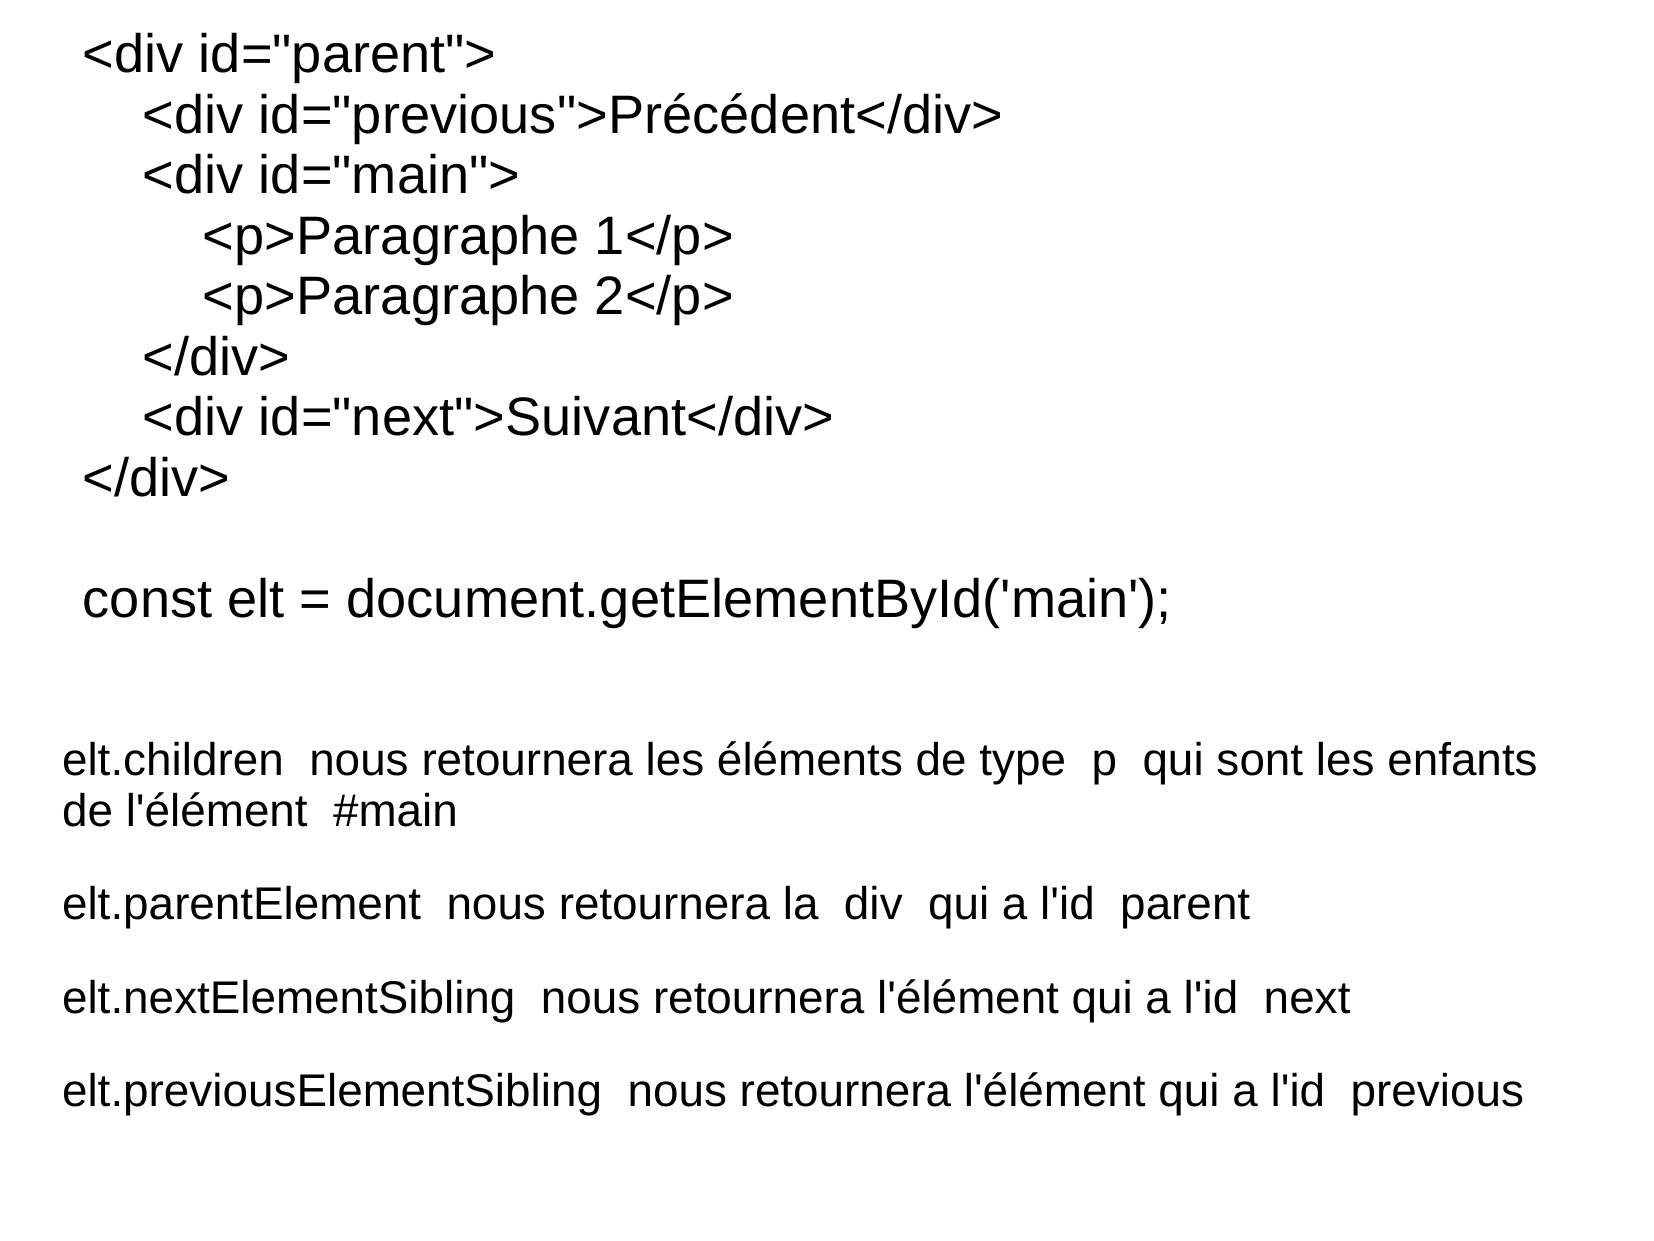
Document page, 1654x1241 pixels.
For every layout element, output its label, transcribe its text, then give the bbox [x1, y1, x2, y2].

title <div id="parent"> <div id="previous">Précédent</div> <div id="main"> <p>Paragraphe 1</p> <p>Paragraphe 2</p> </div> <div id="next">Suivant</div> </div> const elt = document.getElementById('main'); [82, 23, 1571, 629]
text_box elt.children nous retournera les éléments de type p qui sont les enfants de l'élément #main elt.parentElement nous retournera la div qui a l'id parent elt.nextElementSibling nous retournera l'élément qui a l'id next elt.previousElementSibling nous retournera l'élément qui a l'id previous [47, 726, 1567, 1123]
